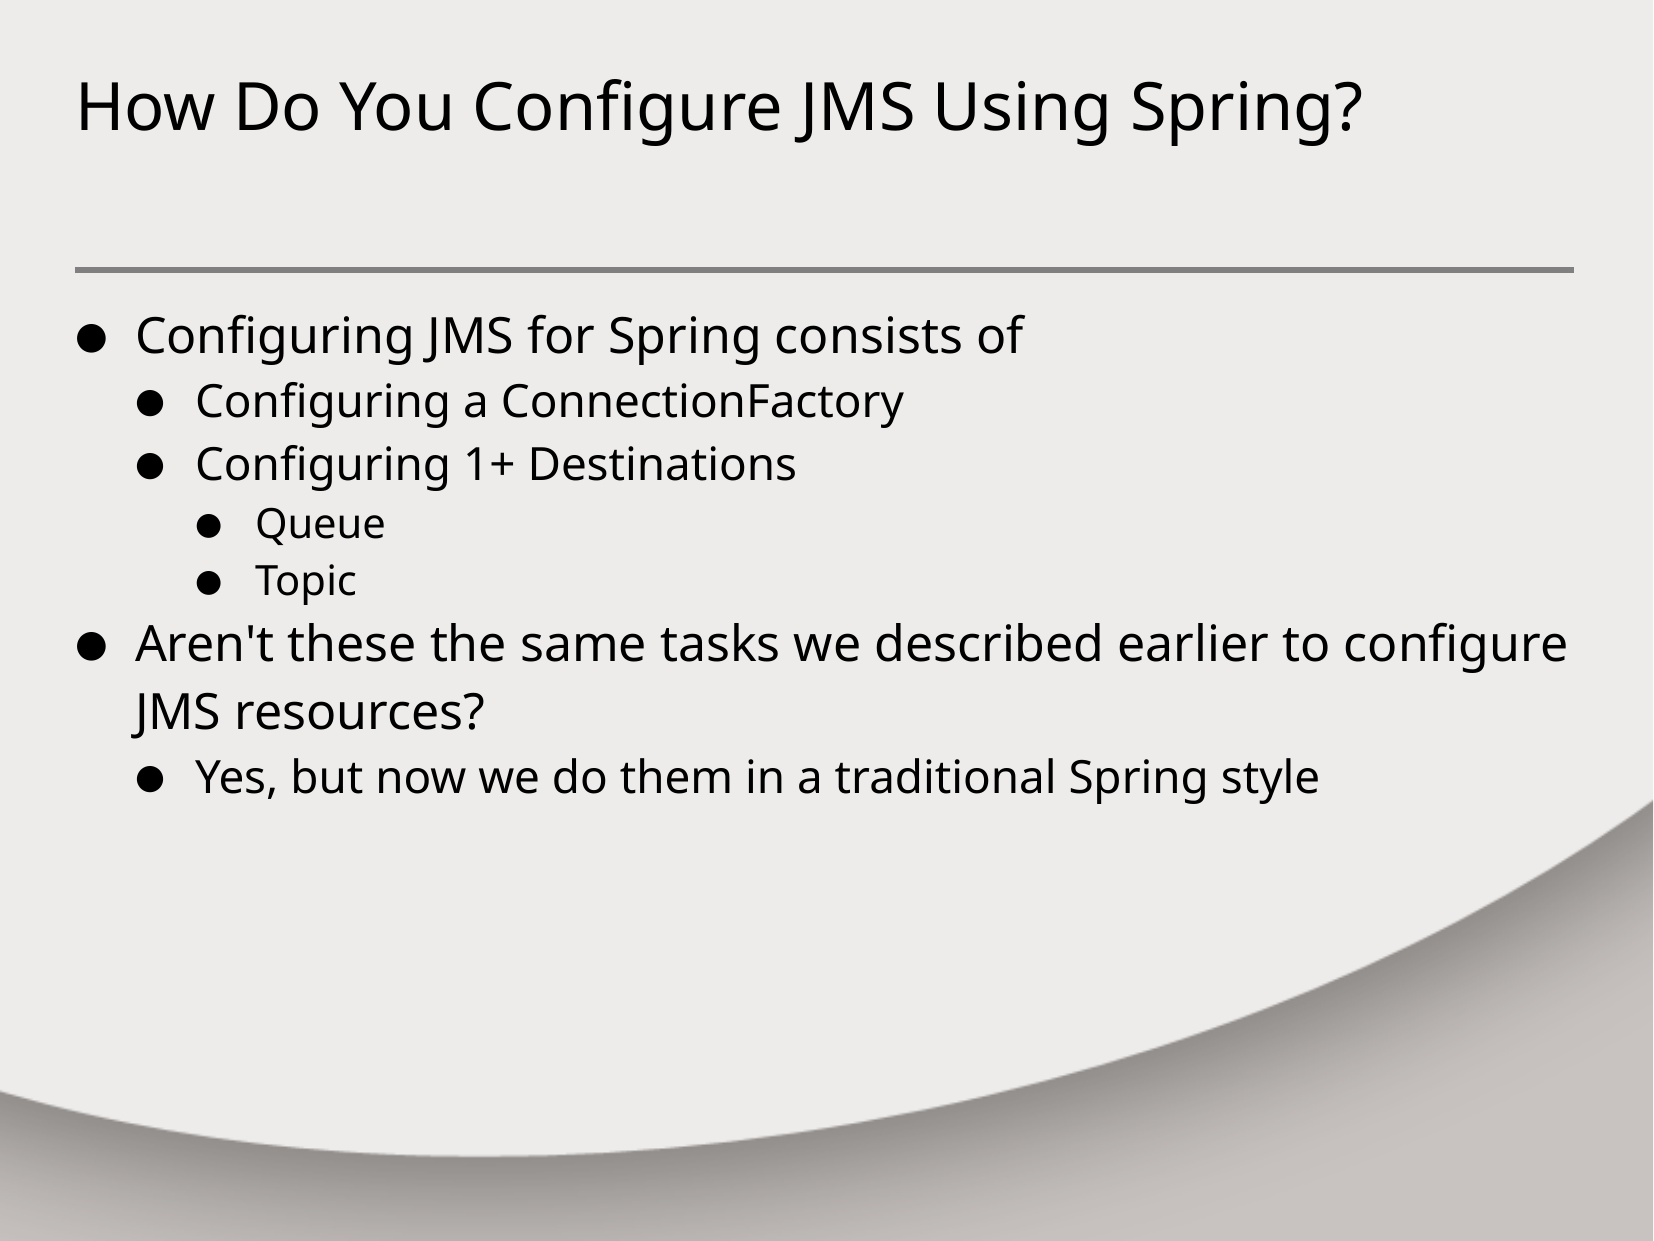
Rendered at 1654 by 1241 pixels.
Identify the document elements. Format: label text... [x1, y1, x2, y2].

picture [0, 0, 1654, 1241]
title How Do You Configure JMS Using Spring? [75, 75, 1576, 225]
list Configuring JMS for Spring consists of Configuring a ConnectionFactory Configuring 1+ Destinations Queue Topic Aren't these the same tasks we described earlier to configure JMS resources? Yes, but now we do them in a traditional Spring style [75, 300, 1576, 1163]
